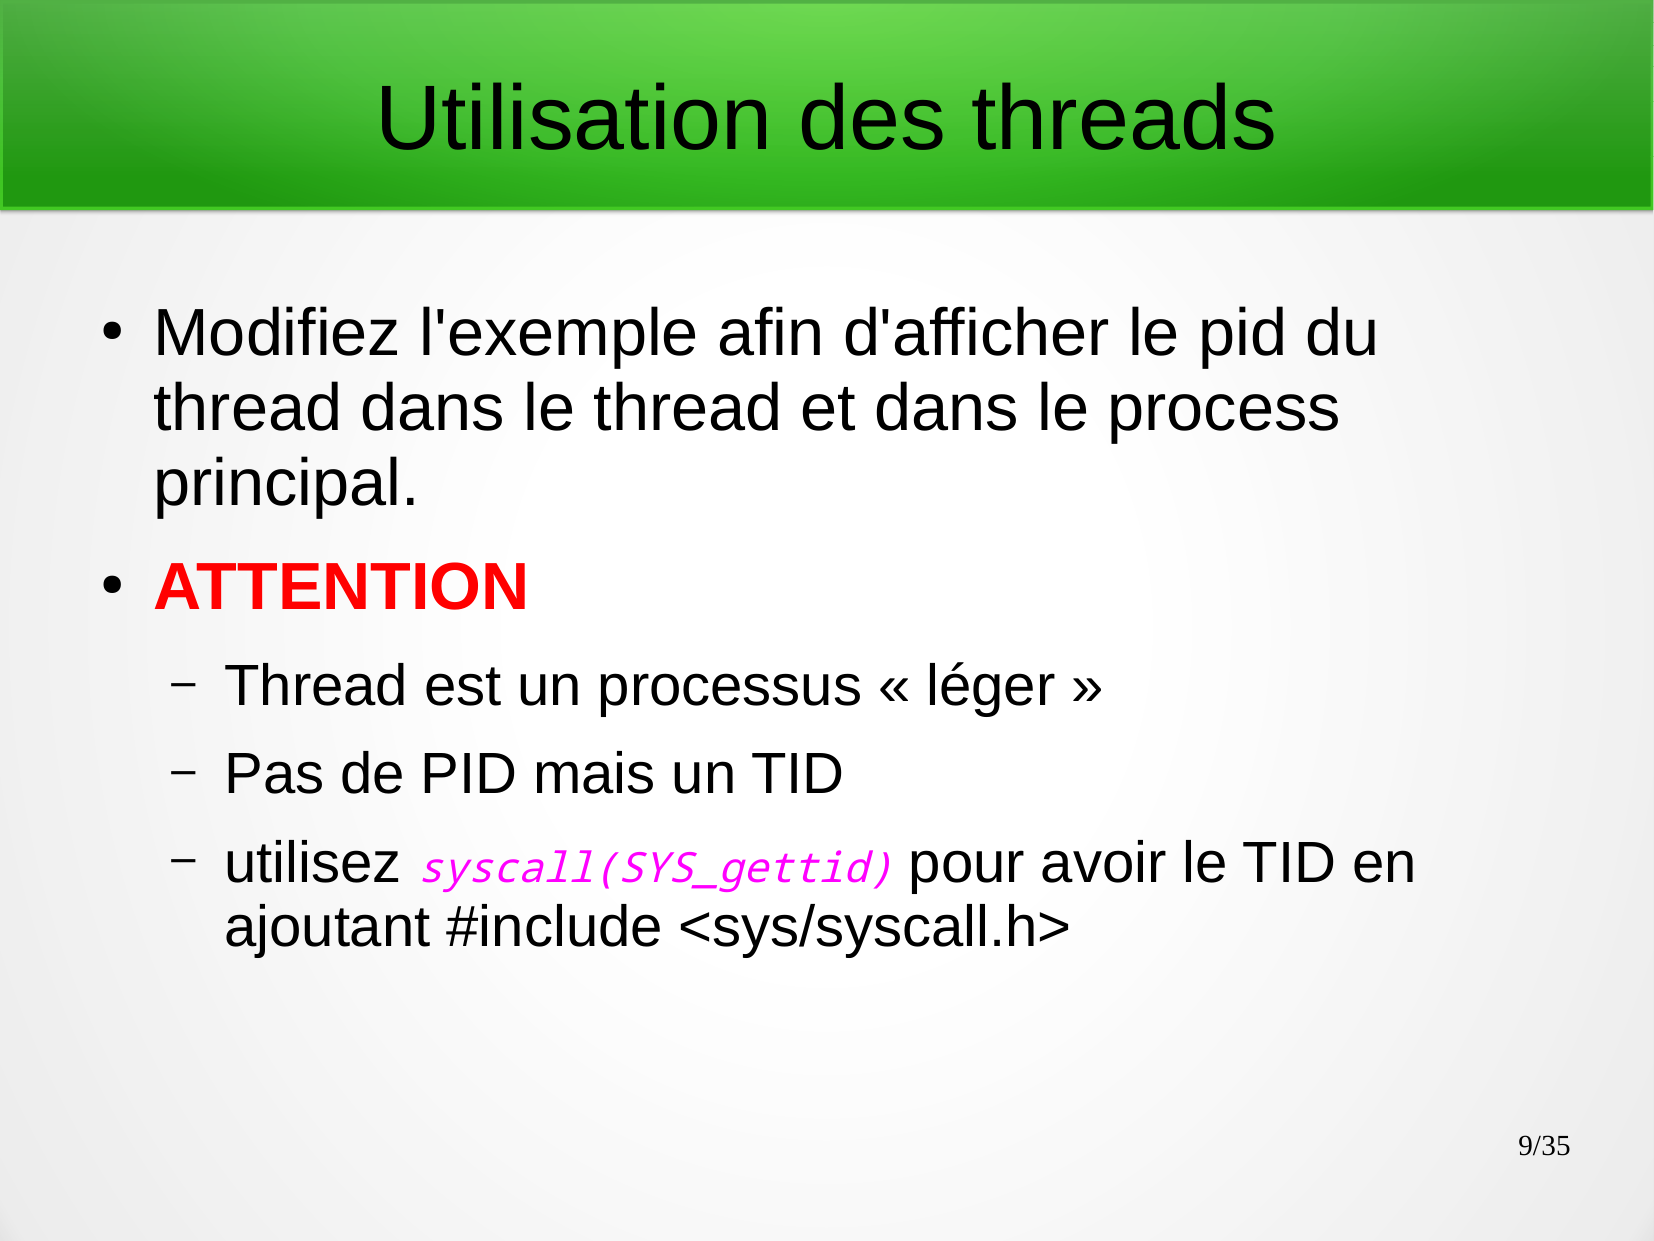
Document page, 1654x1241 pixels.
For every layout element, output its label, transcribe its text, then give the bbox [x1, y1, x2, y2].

title Utilisation des threads [82, 47, 1571, 189]
list Modifiez l'exemple afin d'afficher le pid du thread dans le thread et dans le process principal. ATTENTION Thread est un processus « léger » Pas de PID mais un TID utilisez syscall(SYS_gettid) pour avoir le TID en ajoutant #include <sys/syscall.h> [82, 295, 1571, 1015]
